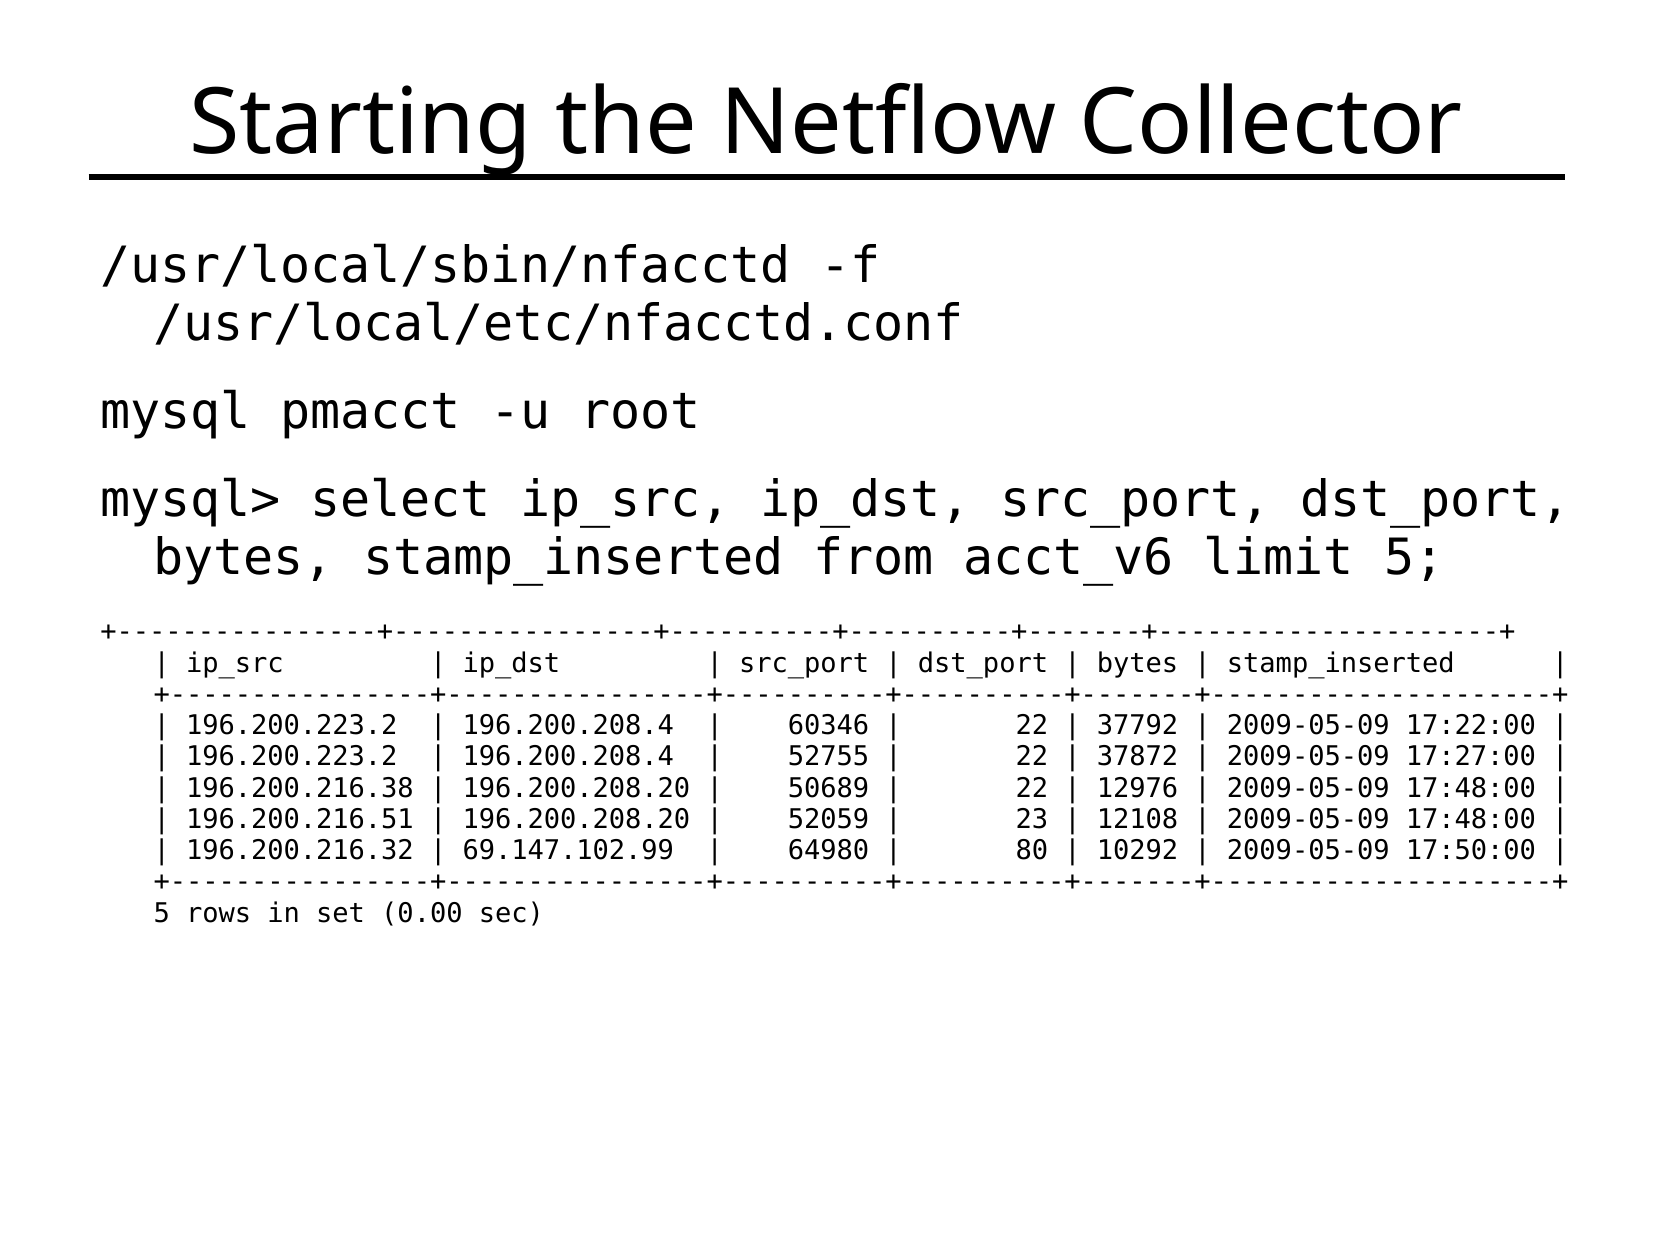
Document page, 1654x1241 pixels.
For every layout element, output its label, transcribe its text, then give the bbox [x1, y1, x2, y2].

title Starting the Netflow Collector [82, 36, 1571, 200]
list /usr/local/sbin/nfacctd -f /usr/local/etc/nfacctd.conf mysql pmacct -u root mysql> select ip_src, ip_dst, src_port, dst_port, bytes, stamp_inserted from acct_v6 limit 5; +----------------+----------------+----------+----------+-------+---------------------+ | ip_src | ip_dst | src_port | dst_port | bytes | stamp_inserted | +----------------+----------------+----------+----------+-------+---------------------+ | 196.200.223.2 | 196.200.208.4 | 60346 | 22 | 37792 | 2009-05-09 17:22:00 | | 196.200.223.2 | 196.200.208.4 | 52755 | 22 | 37872 | 2009-05-09 17:27:00 | | 196.200.216.38 | 196.200.208.20 | 50689 | 22 | 12976 | 2009-05-09 17:48:00 | | 196.200.216.51 | 196.200.208.20 | 52059 | 23 | 12108 | 2009-05-09 17:48:00 | | 196.200.216.32 | 69.147.102.99 | 64980 | 80 | 10292 | 2009-05-09 17:50:00 | +----------------+----------------+----------+----------+-------+---------------------+ 5 rows in set (0.00 sec) [82, 236, 1571, 1108]
